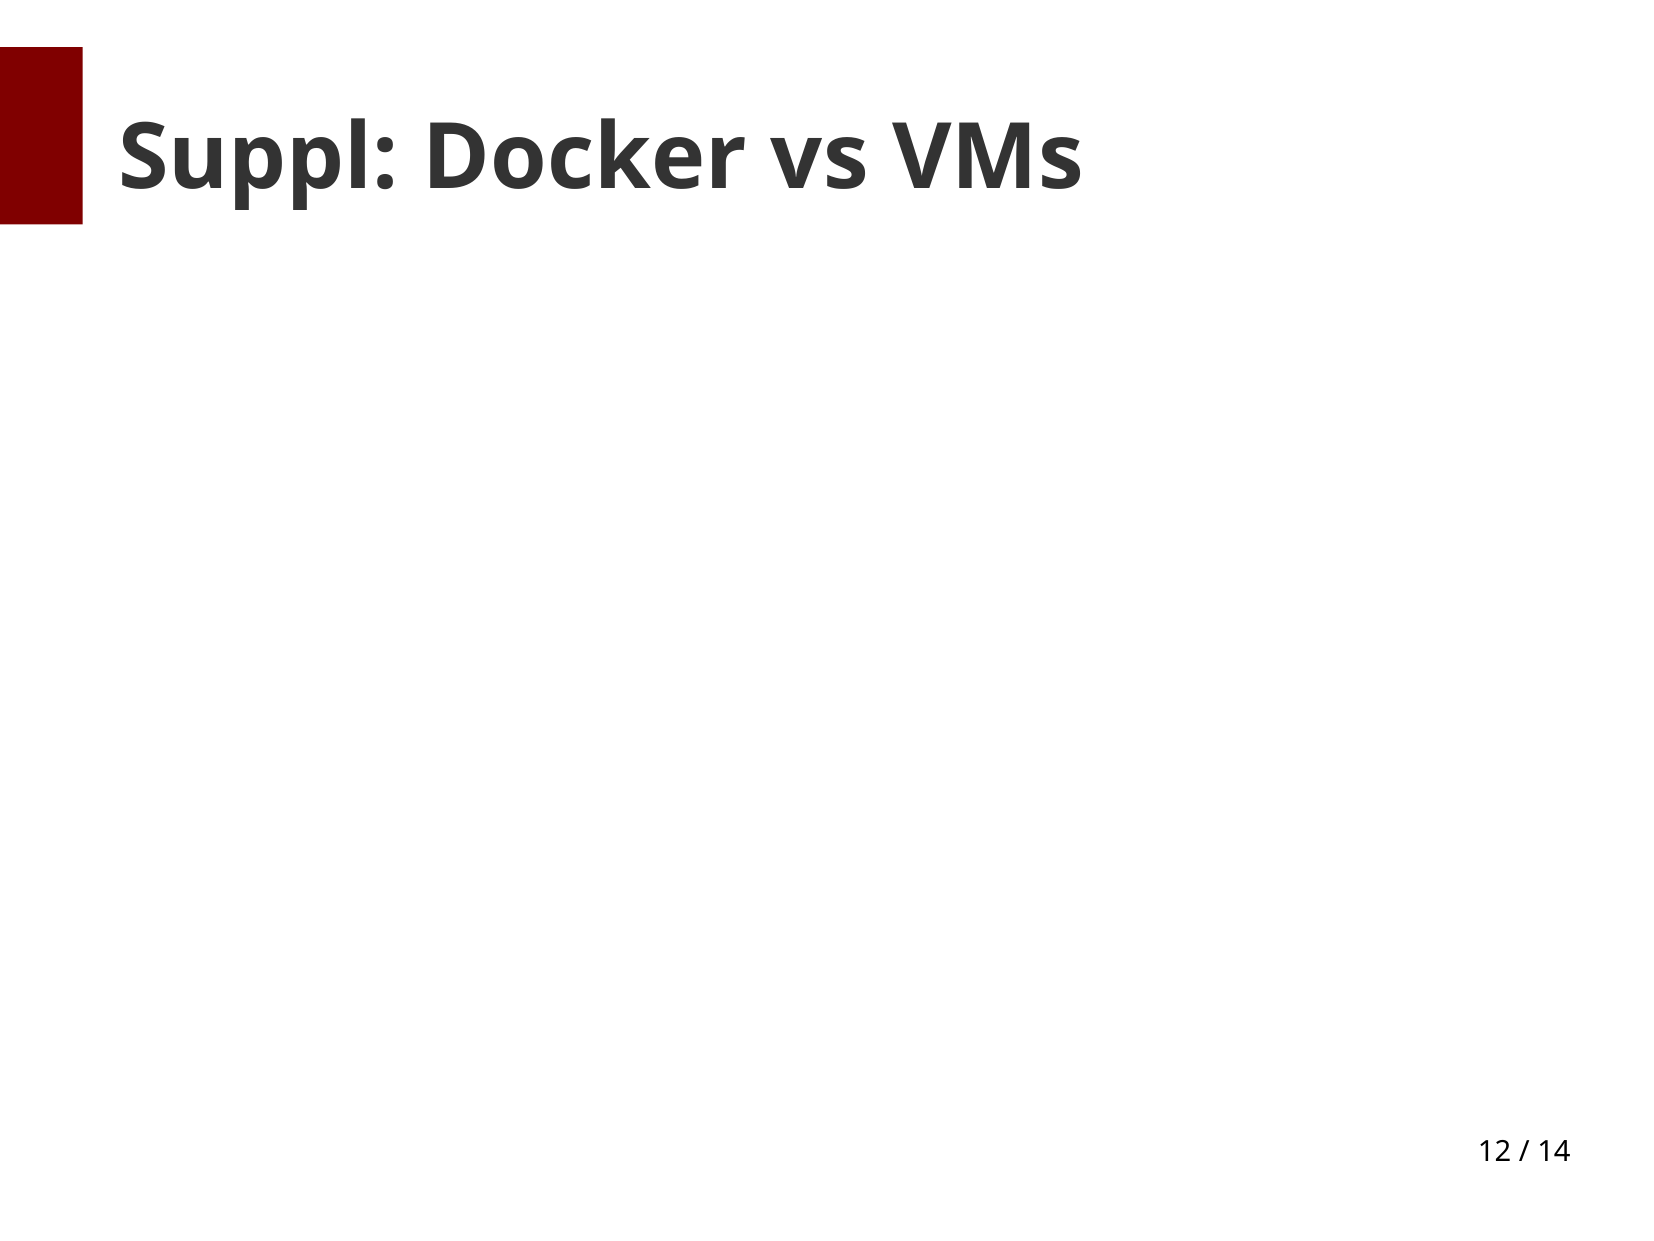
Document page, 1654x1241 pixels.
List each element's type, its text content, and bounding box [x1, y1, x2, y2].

title Suppl: Docker vs VMs [118, 49, 1571, 257]
